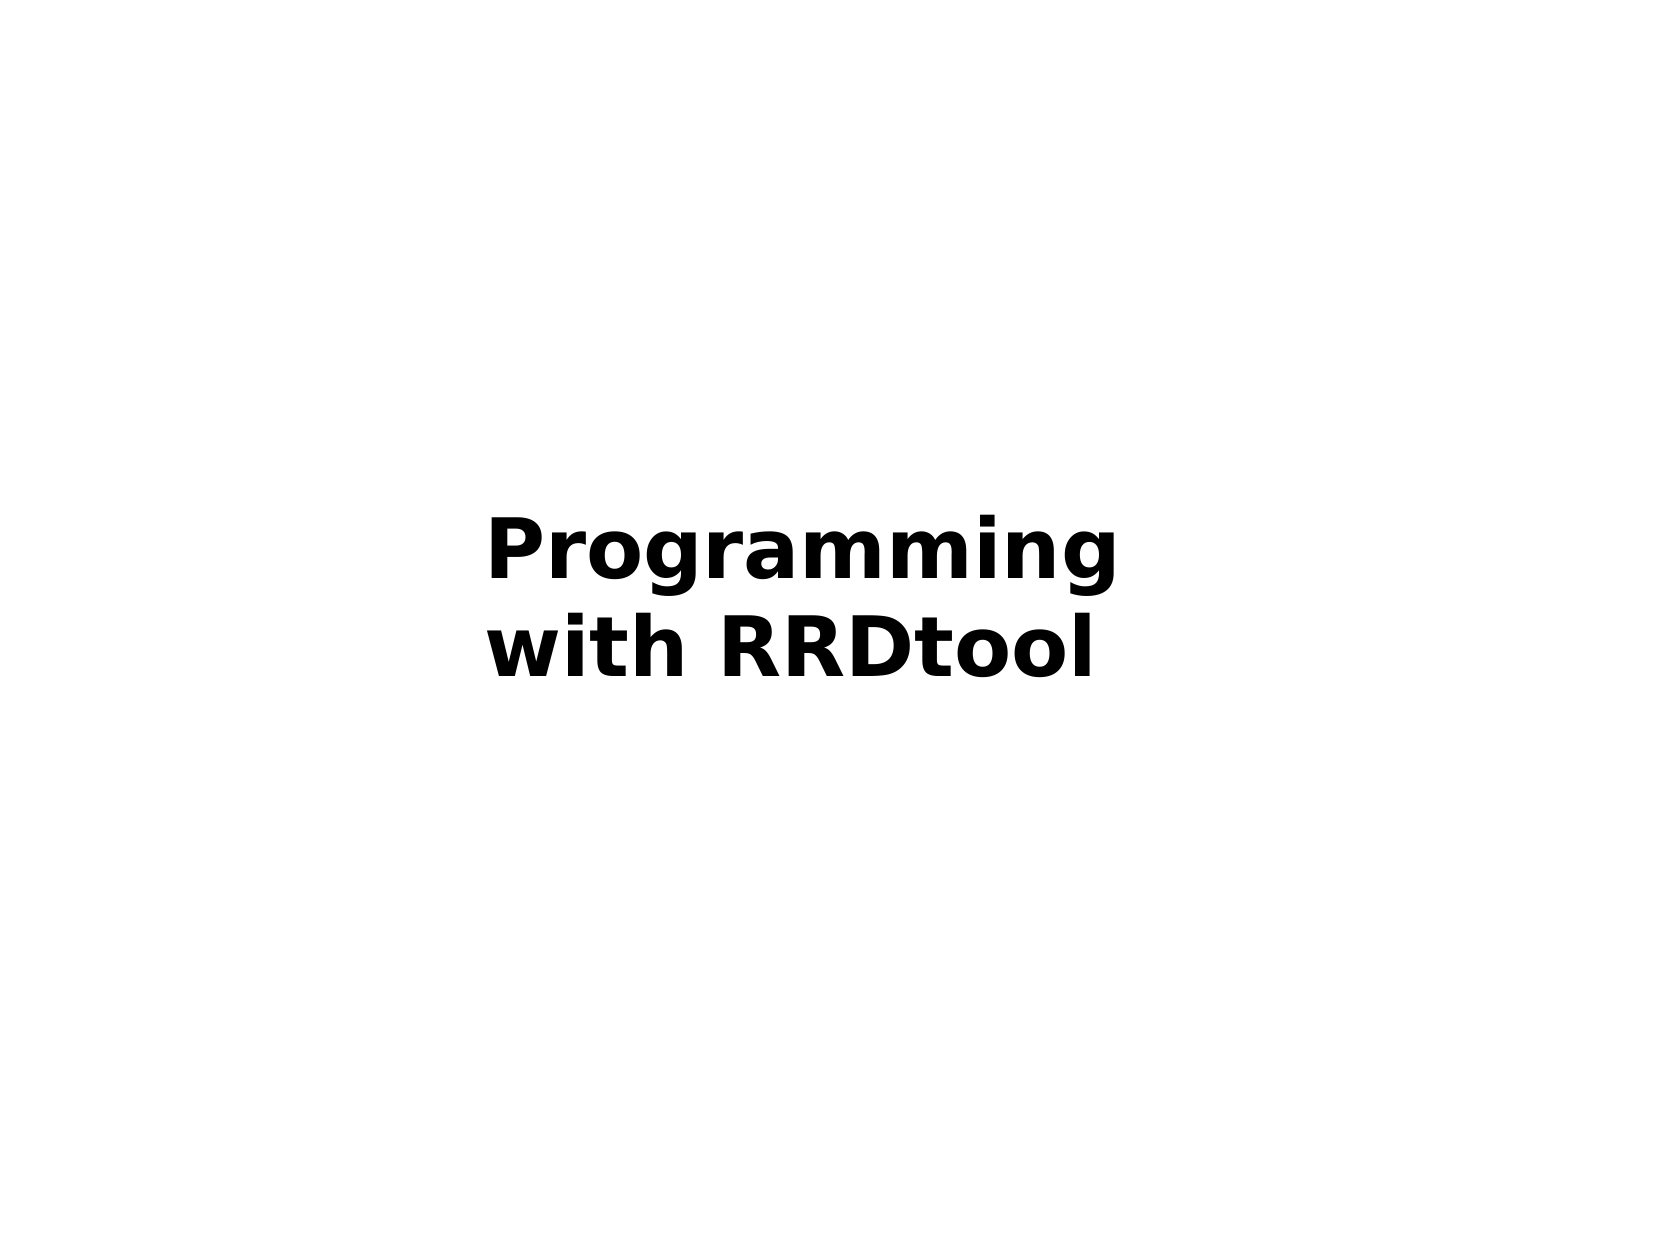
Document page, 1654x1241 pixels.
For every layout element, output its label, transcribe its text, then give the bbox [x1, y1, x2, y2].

title Programming with RRDtool [484, 389, 1335, 808]
